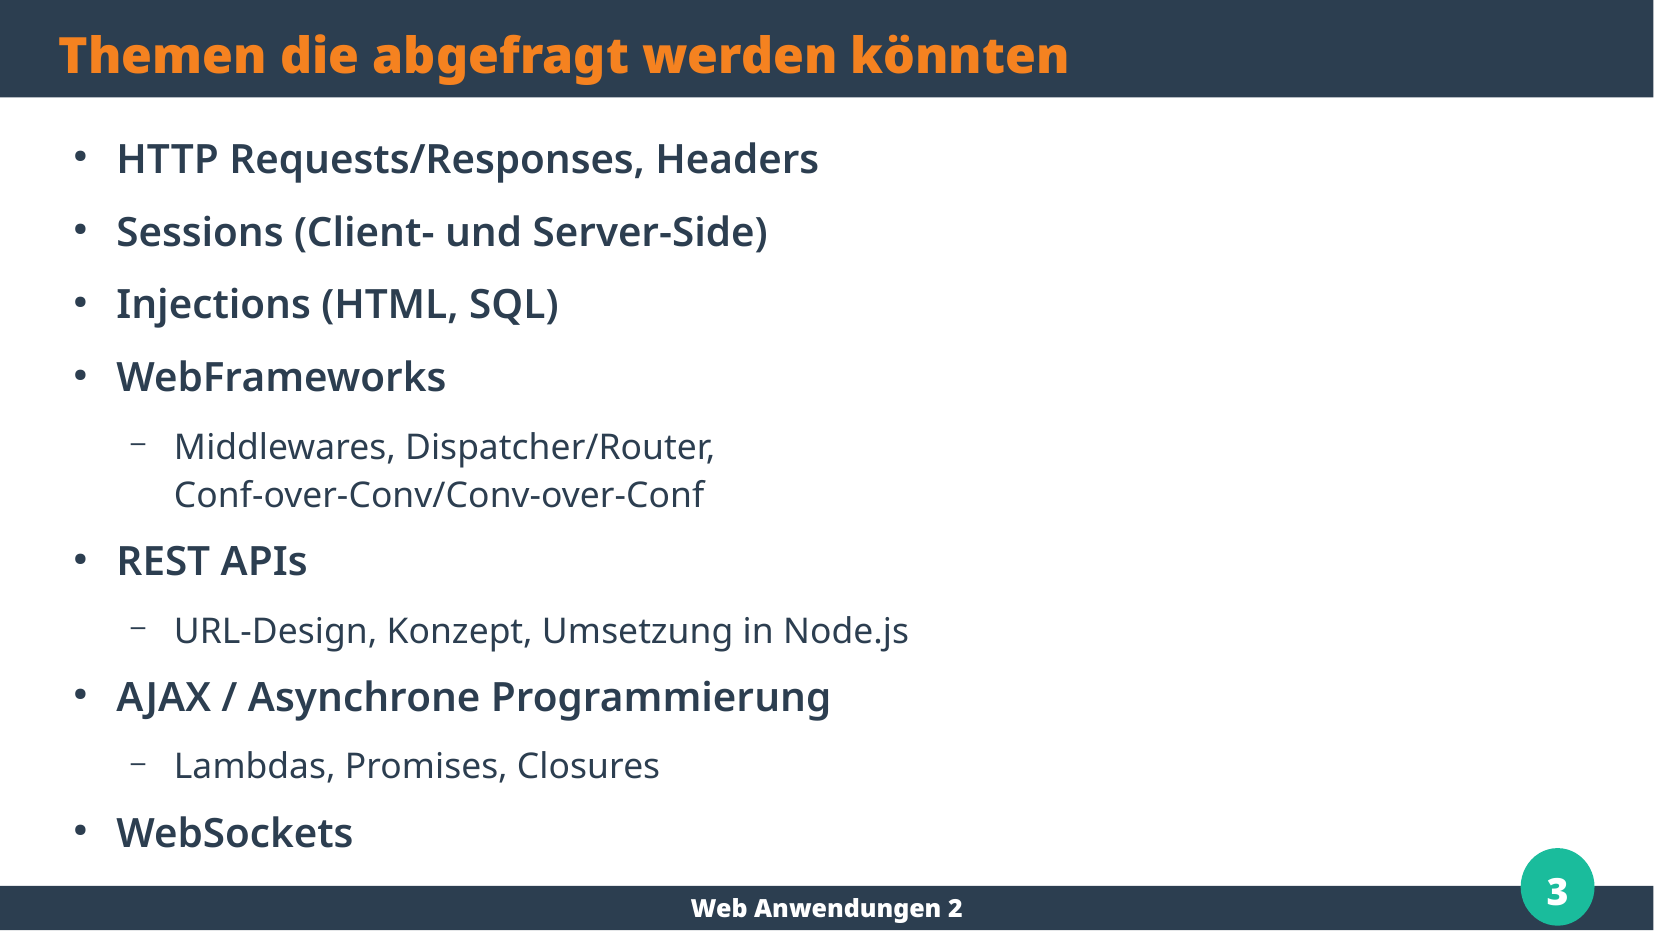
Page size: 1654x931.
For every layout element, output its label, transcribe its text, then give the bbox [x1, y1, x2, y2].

title Themen die abgefragt werden könnten [59, 8, 1595, 89]
list HTTP Requests/Responses, Headers Sessions (Client- und Server-Side) Injections (HTML, SQL) WebFrameworks Middlewares, Dispatcher/Router, Conf-over-Conv/Conv-over-Conf REST APIs URL-Design, Konzept, Umsetzung in Node.js AJAX / Asynchrone Programmierung Lambdas, Promises, Closures WebSockets [59, 129, 1595, 864]
